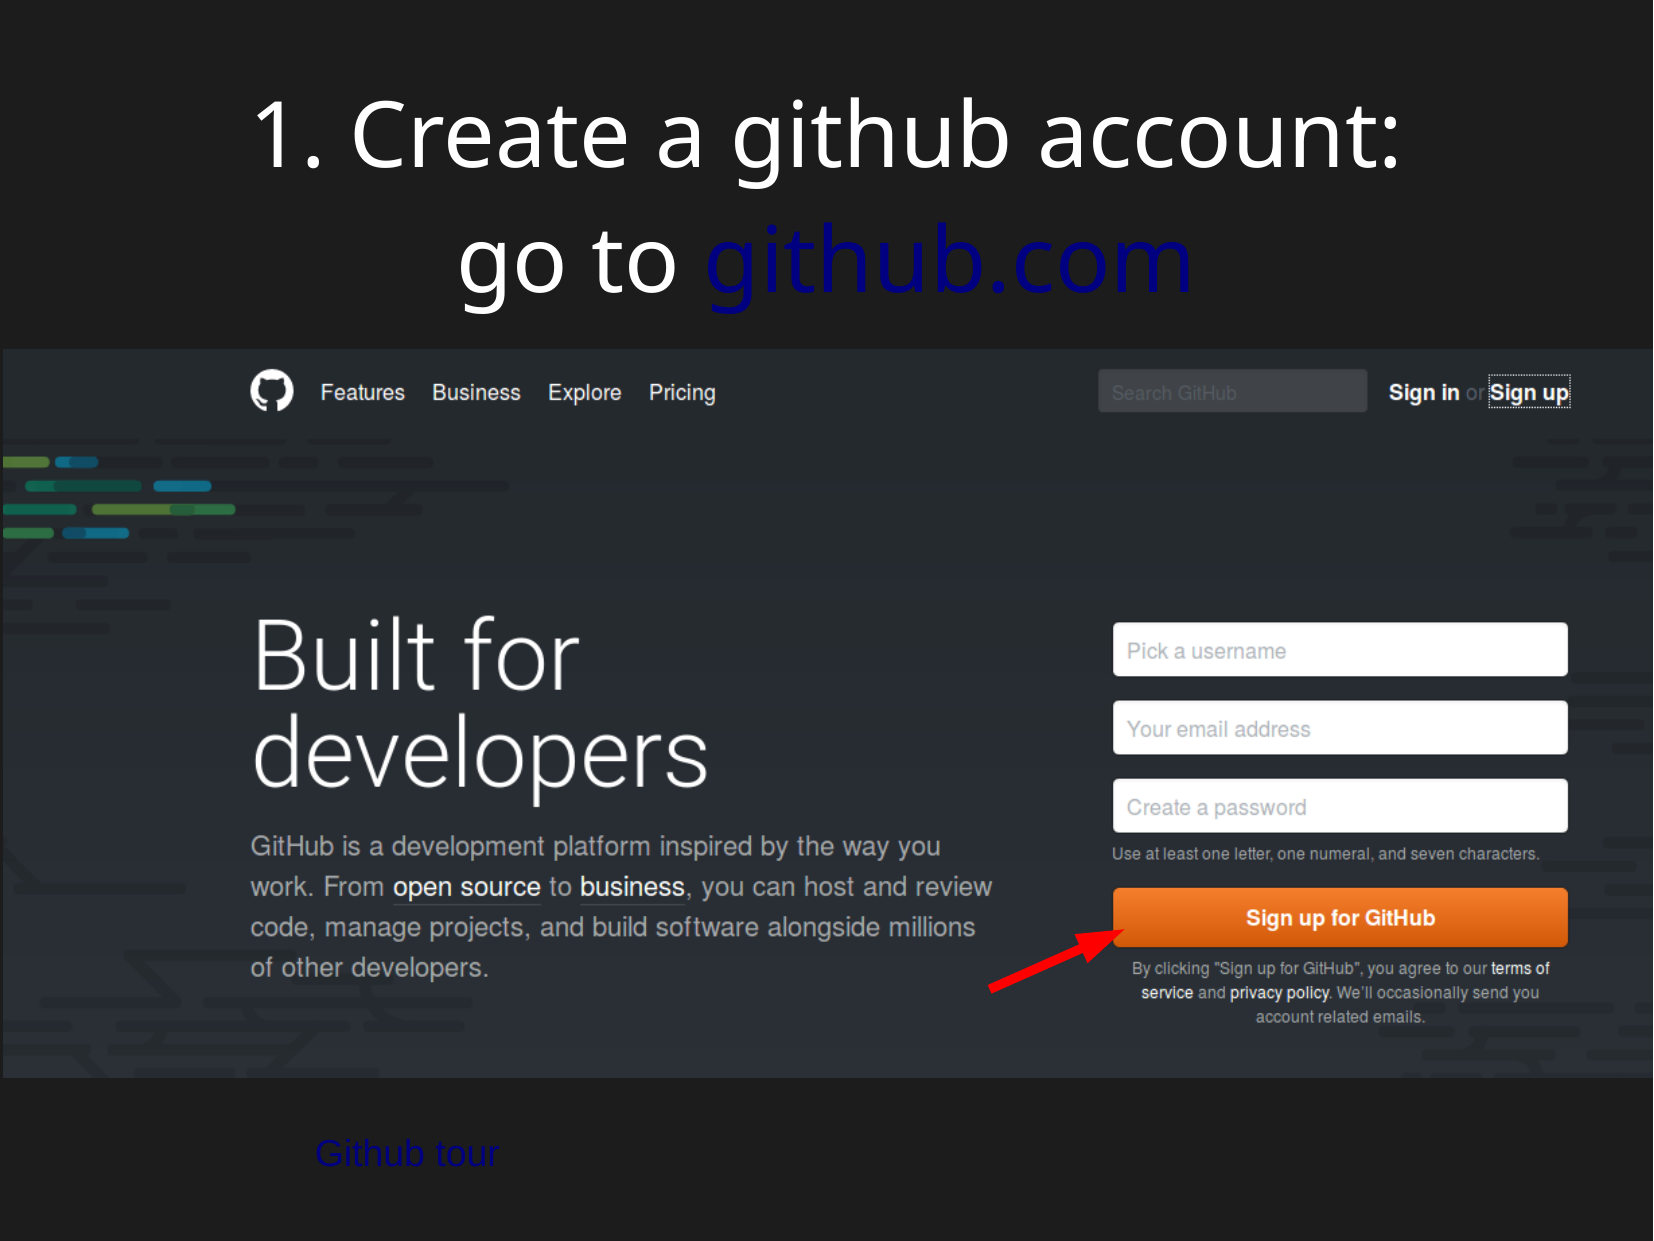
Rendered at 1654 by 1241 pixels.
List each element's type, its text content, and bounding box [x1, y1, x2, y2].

picture [3, 349, 1653, 1078]
text_box Github tour [300, 1125, 1096, 1182]
title 1. Create a github account: go to github.com [82, 48, 1571, 341]
